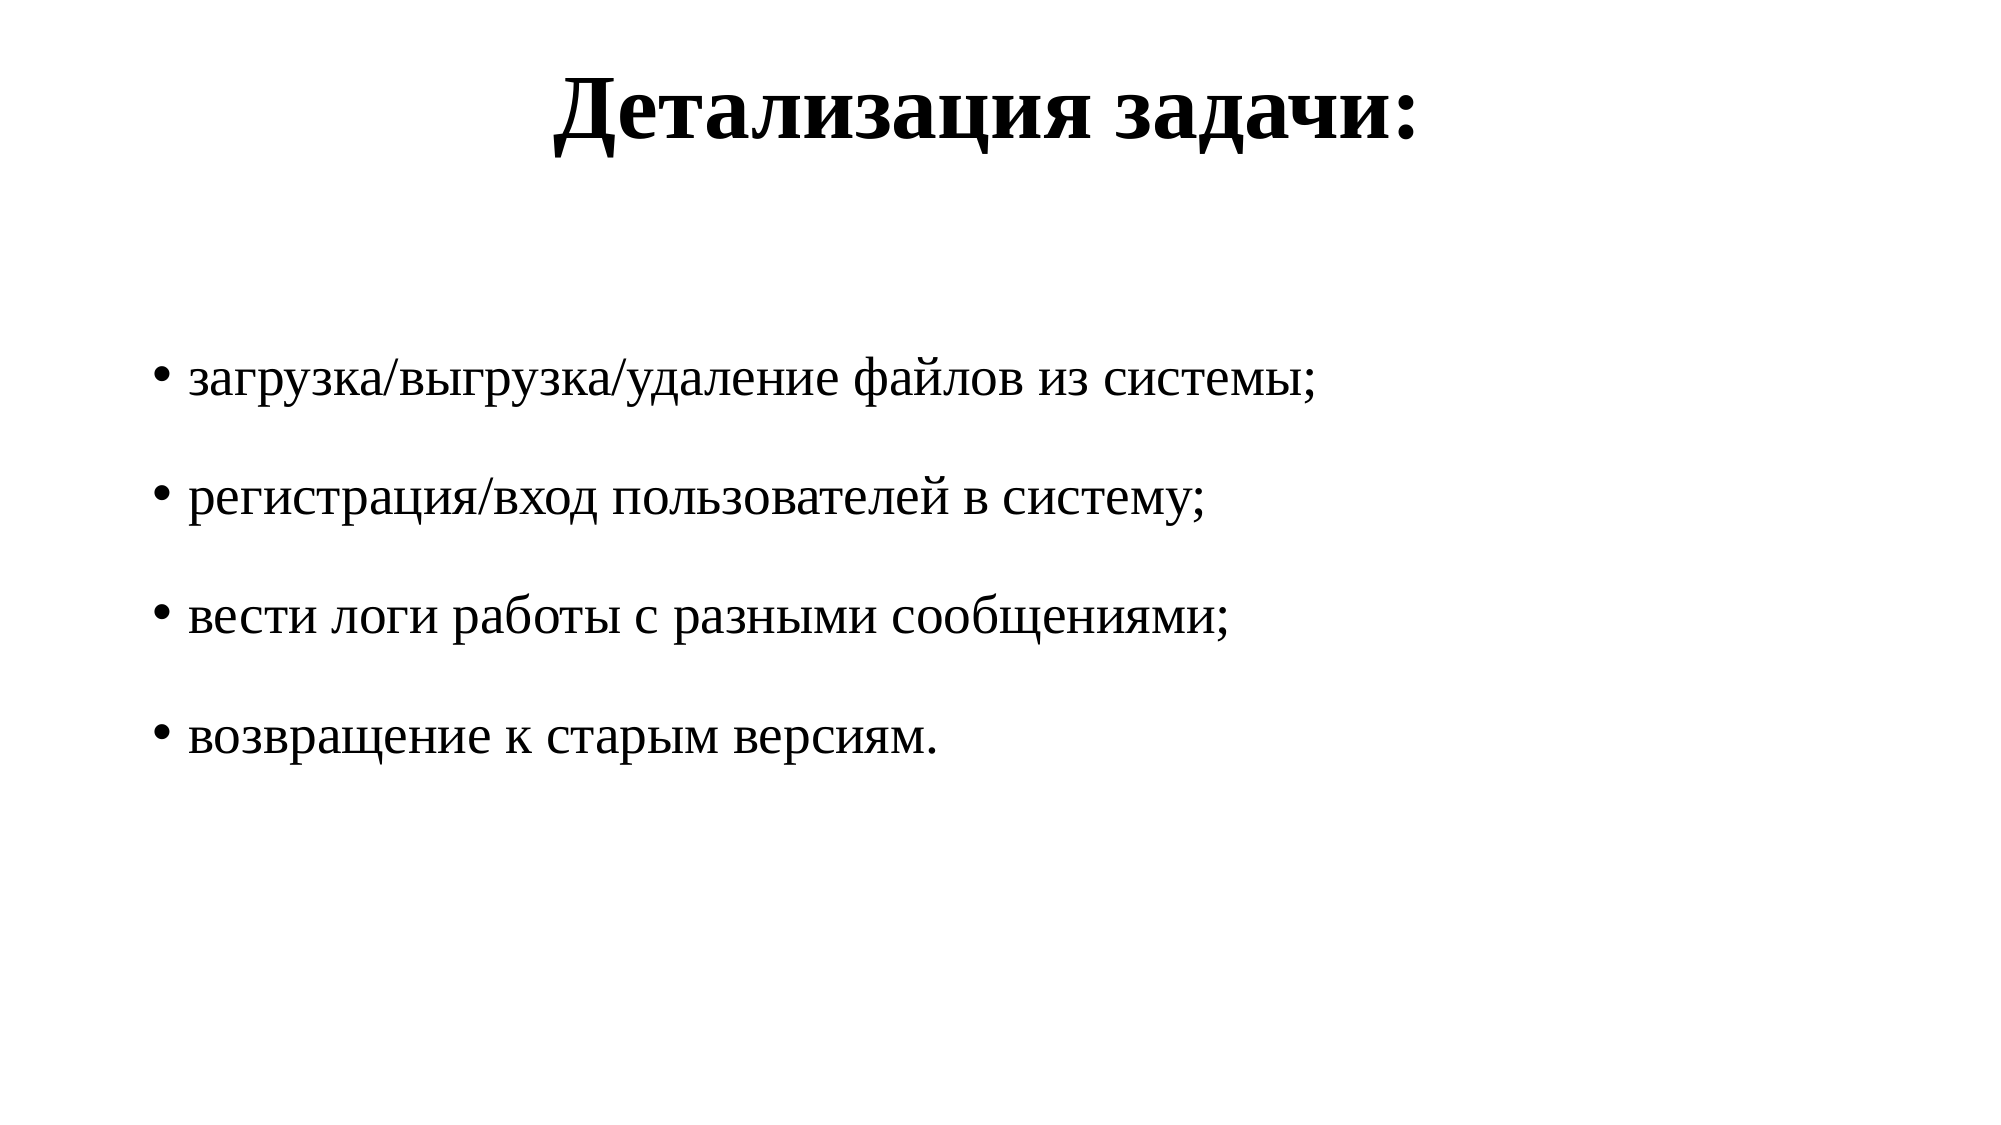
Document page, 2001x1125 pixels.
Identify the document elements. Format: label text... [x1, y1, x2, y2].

list загрузка/выгрузка/удаление файлов из системы; регистрация/вход пользователей в систему; вести логи работы с разными сообщениями; возвращение к старым версиям. [137, 299, 1863, 1014]
title Детализация задачи: [0, 0, 2000, 218]
